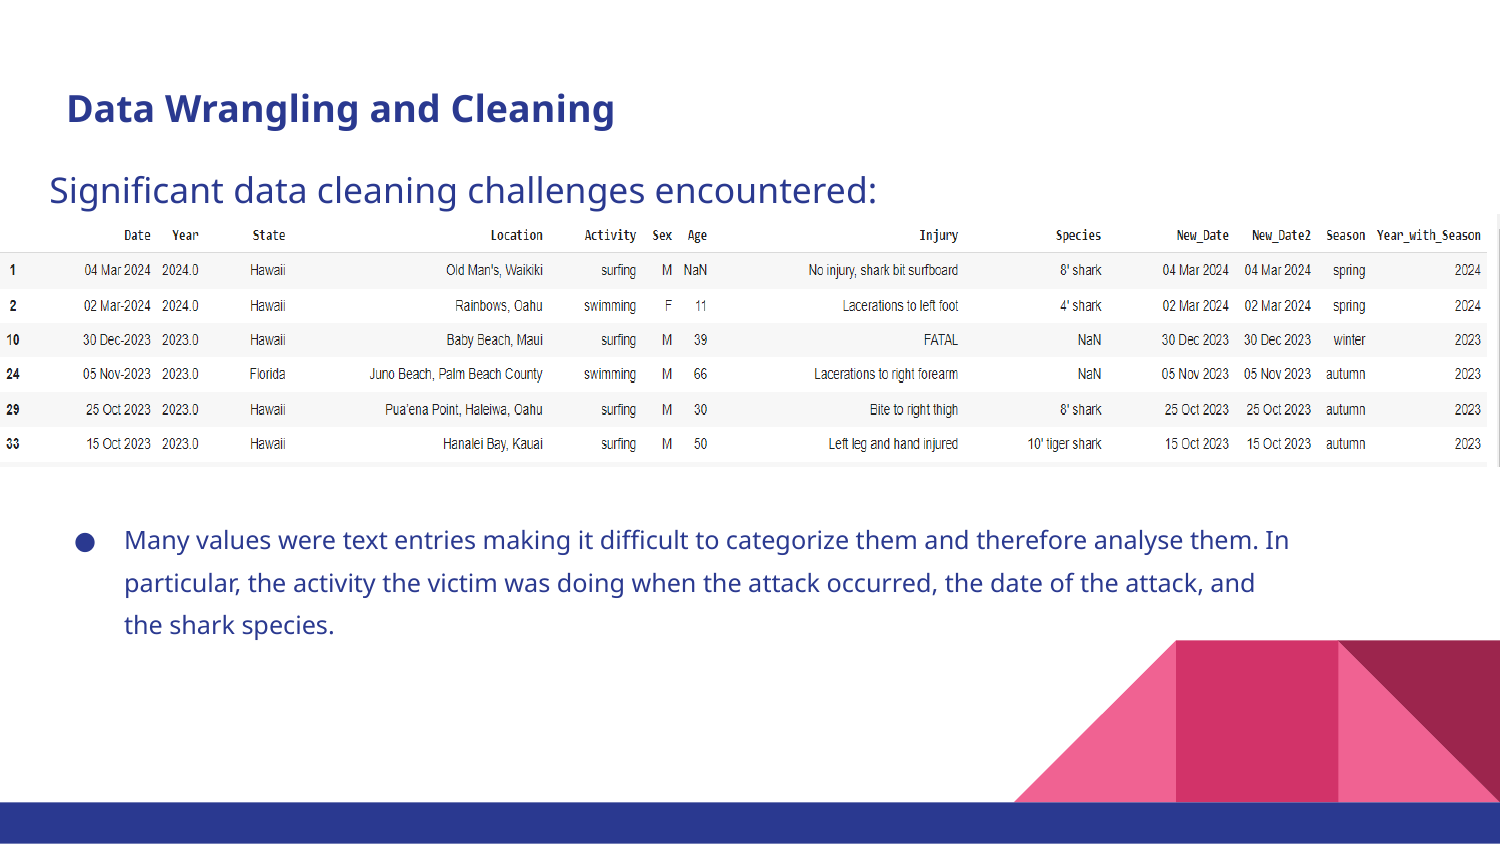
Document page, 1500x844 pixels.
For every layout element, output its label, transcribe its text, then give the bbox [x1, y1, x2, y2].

list Significant data cleaning challenges encountered: [34, 136, 1484, 214]
text_box Many values were text entries making it difficult to categorize them and therefore analyse them. In particular, the activity the victim was doing when the attack occurred, the date of the attack, and the shark species. [34, 497, 1315, 655]
picture [0, 214, 1500, 467]
title Data Wrangling and Cleaning [51, 67, 1449, 136]
